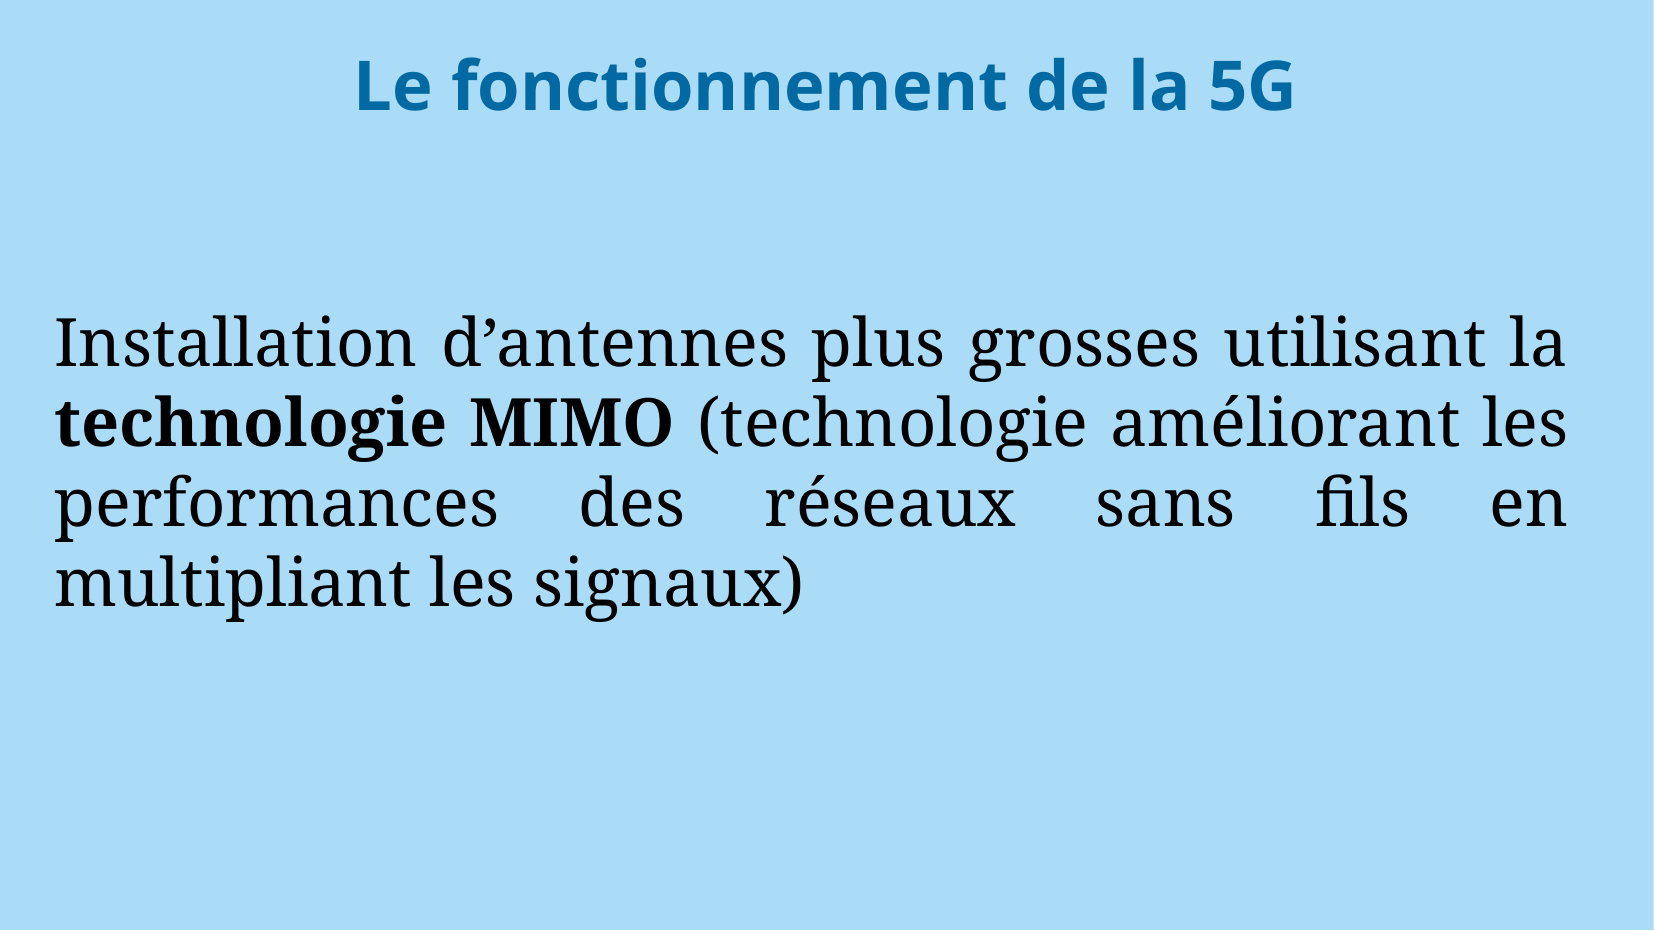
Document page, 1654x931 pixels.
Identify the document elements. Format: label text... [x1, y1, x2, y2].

subtitle Installation d’antennes plus grosses utilisant la technologie MIMO (technologie améliorant les performances des réseaux sans fils en multipliant les signaux) [54, 261, 1598, 739]
title Le fonctionnement de la 5G [54, 31, 1598, 134]
